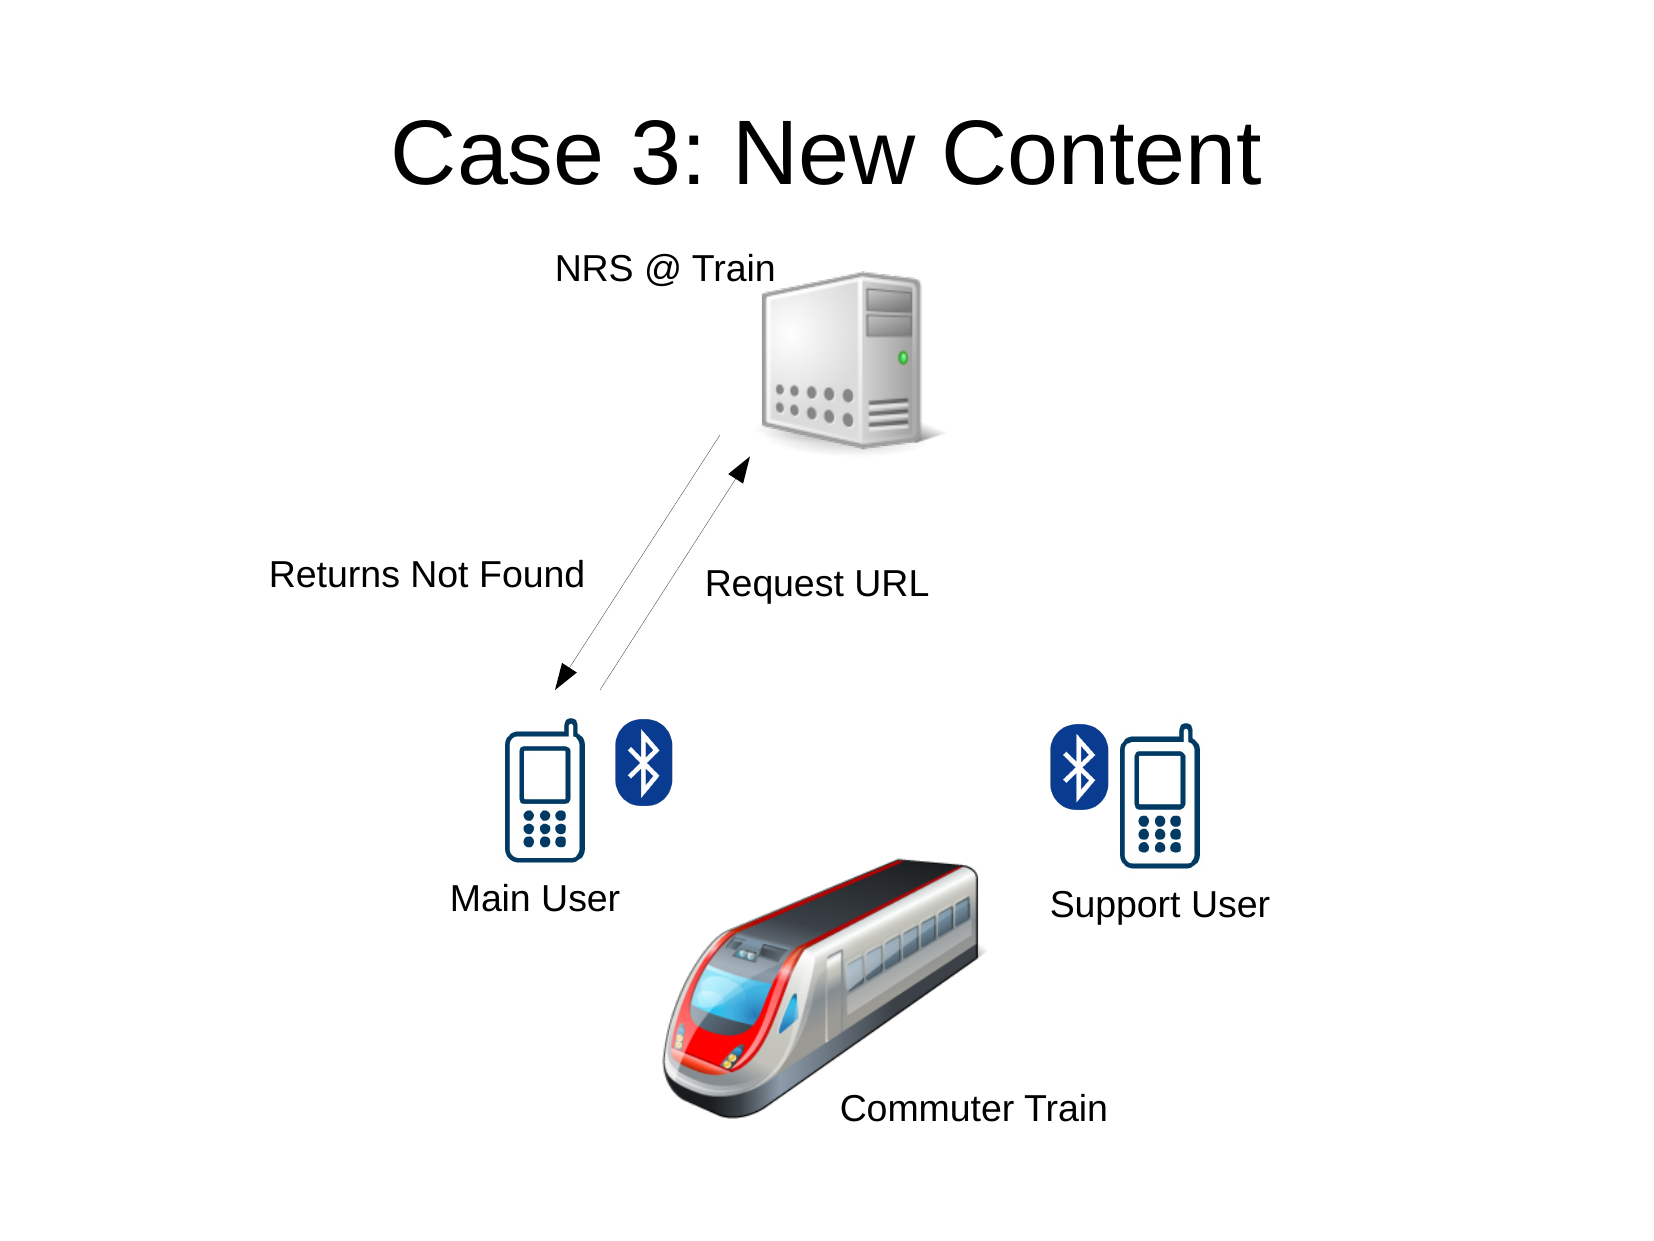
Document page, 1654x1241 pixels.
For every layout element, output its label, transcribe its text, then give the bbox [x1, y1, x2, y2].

text_box Returns Not Found [165, 545, 601, 603]
title Case 3: New Content [82, 49, 1571, 257]
text_box Support User [1035, 875, 1321, 933]
text_box Request URL [690, 555, 991, 612]
text_box NRS @ Train [540, 240, 796, 297]
picture [1048, 719, 1236, 875]
picture [465, 714, 676, 870]
text_box Commuter Train [825, 1080, 1141, 1137]
picture [750, 256, 950, 457]
text_box Main User [435, 870, 646, 927]
picture [660, 824, 991, 1156]
